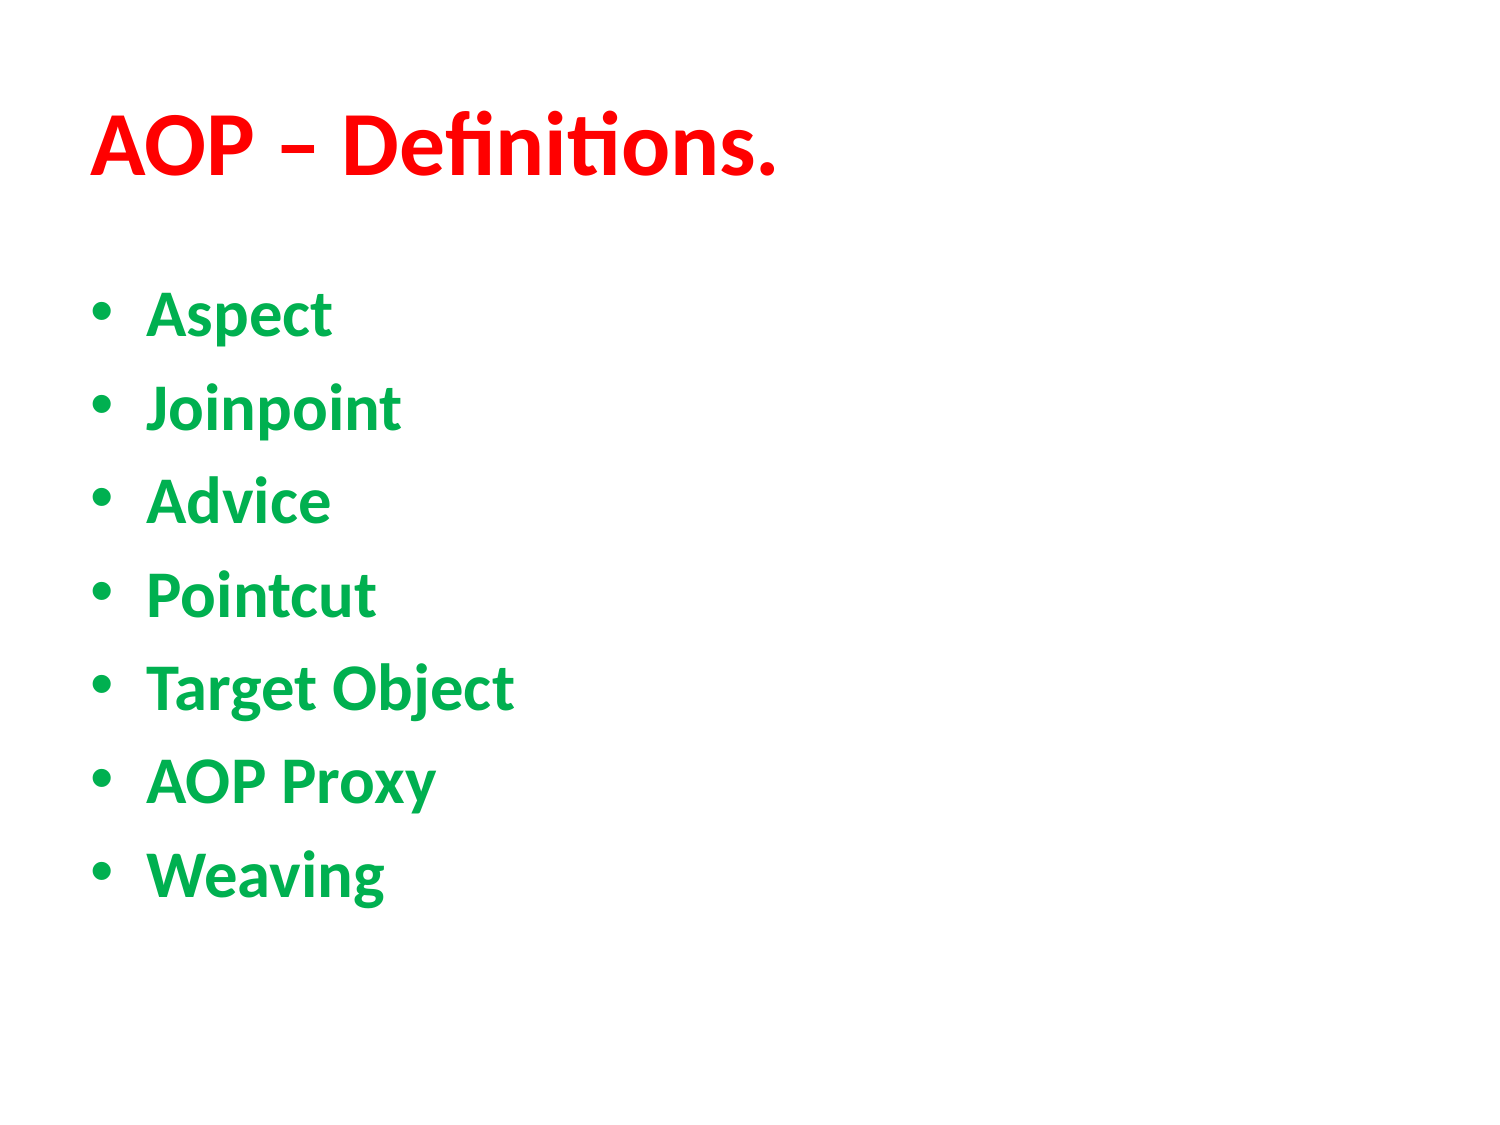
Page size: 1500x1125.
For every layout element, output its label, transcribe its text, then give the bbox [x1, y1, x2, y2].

list Aspect Joinpoint Advice Pointcut Target Object AOP Proxy Weaving [75, 262, 1425, 1005]
title AOP – Definitions. [75, 45, 1425, 233]
